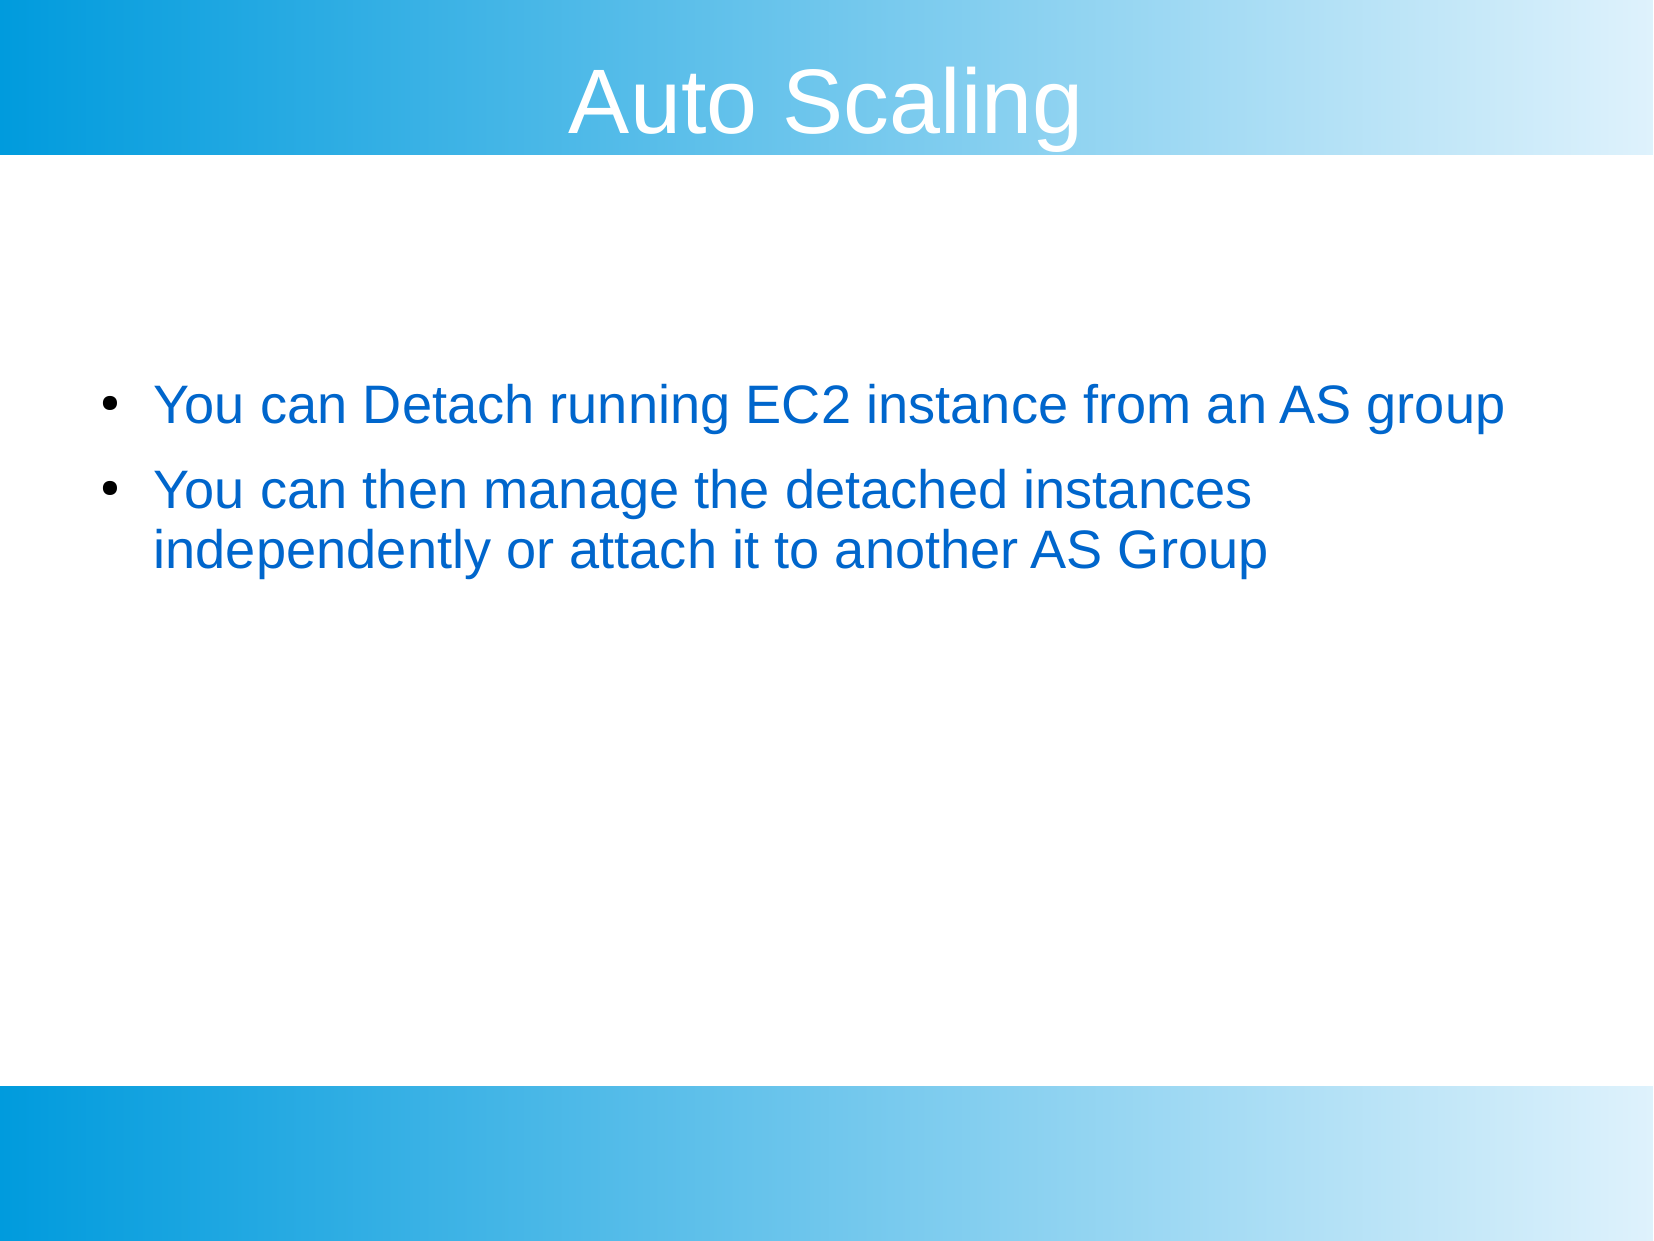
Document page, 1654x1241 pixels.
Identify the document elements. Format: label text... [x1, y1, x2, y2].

list You can Detach running EC2 instance from an AS group You can then manage the detached instances independently or attach it to another AS Group [82, 290, 1571, 1010]
title Auto Scaling [82, 49, 1571, 155]
